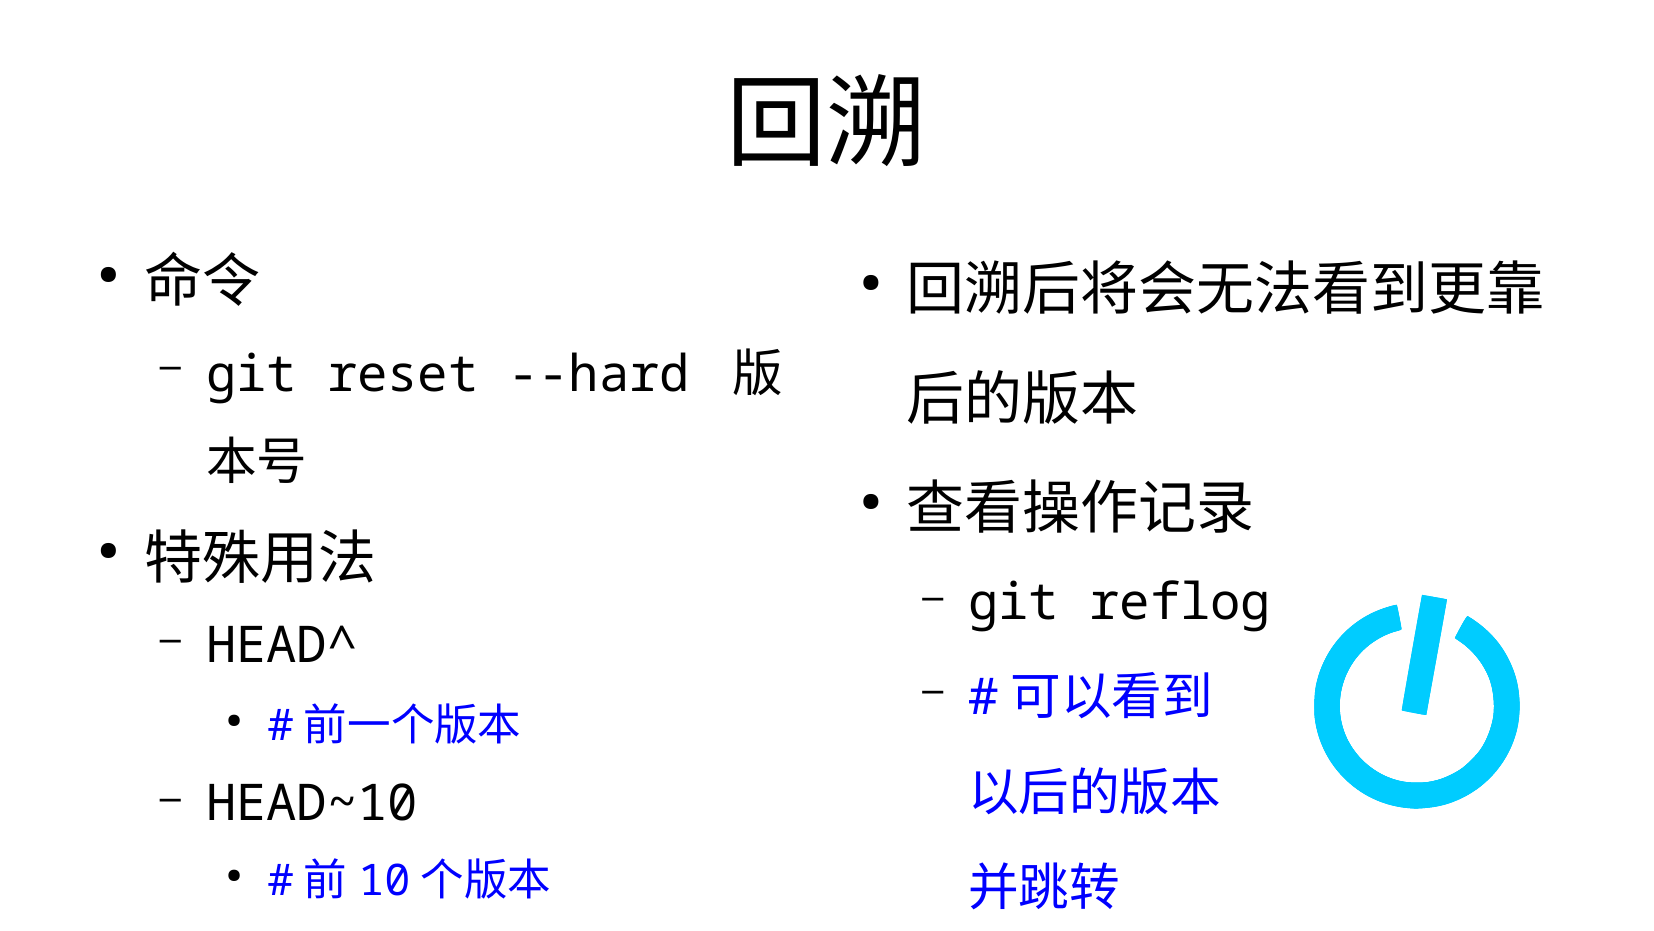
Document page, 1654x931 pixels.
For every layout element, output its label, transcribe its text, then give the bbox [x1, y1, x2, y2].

title 回溯 [82, 37, 1571, 193]
list 回溯后将会无法看到更靠后的版本 查看操作记录 git reflog #可以看到 以后的版本 并跳转 [845, 217, 1572, 931]
list 命令 git reset --hard 版本号 特殊用法 HEAD^ #前一个版本 HEAD~10 #前10个版本 [82, 217, 809, 910]
